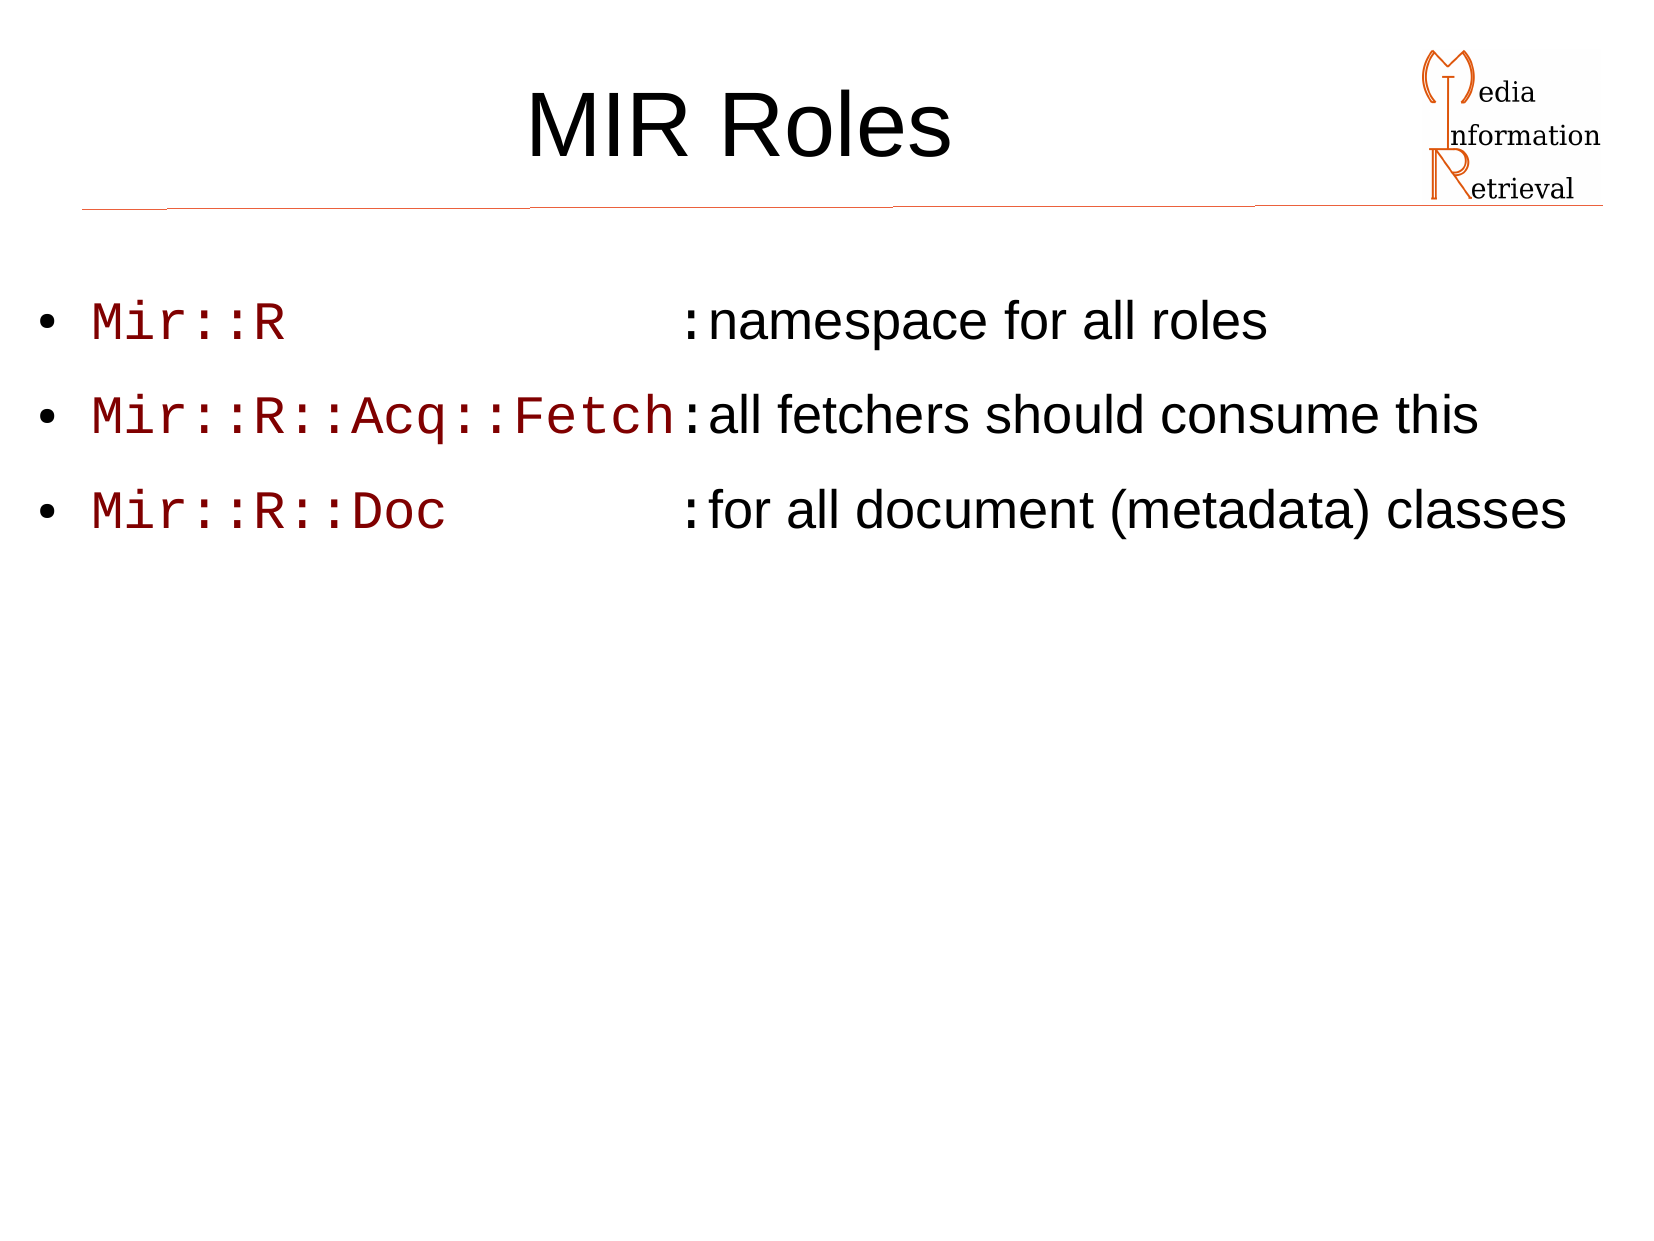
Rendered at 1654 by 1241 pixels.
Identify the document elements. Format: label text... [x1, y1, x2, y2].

title MIR Roles [82, 45, 1397, 204]
picture [1422, 49, 1601, 205]
list Mir::R :namespace for all roles Mir::R::Acq::Fetch:all fetchers should consume this Mir::R::Doc :for all document (metadata) classes [20, 290, 1629, 1010]
